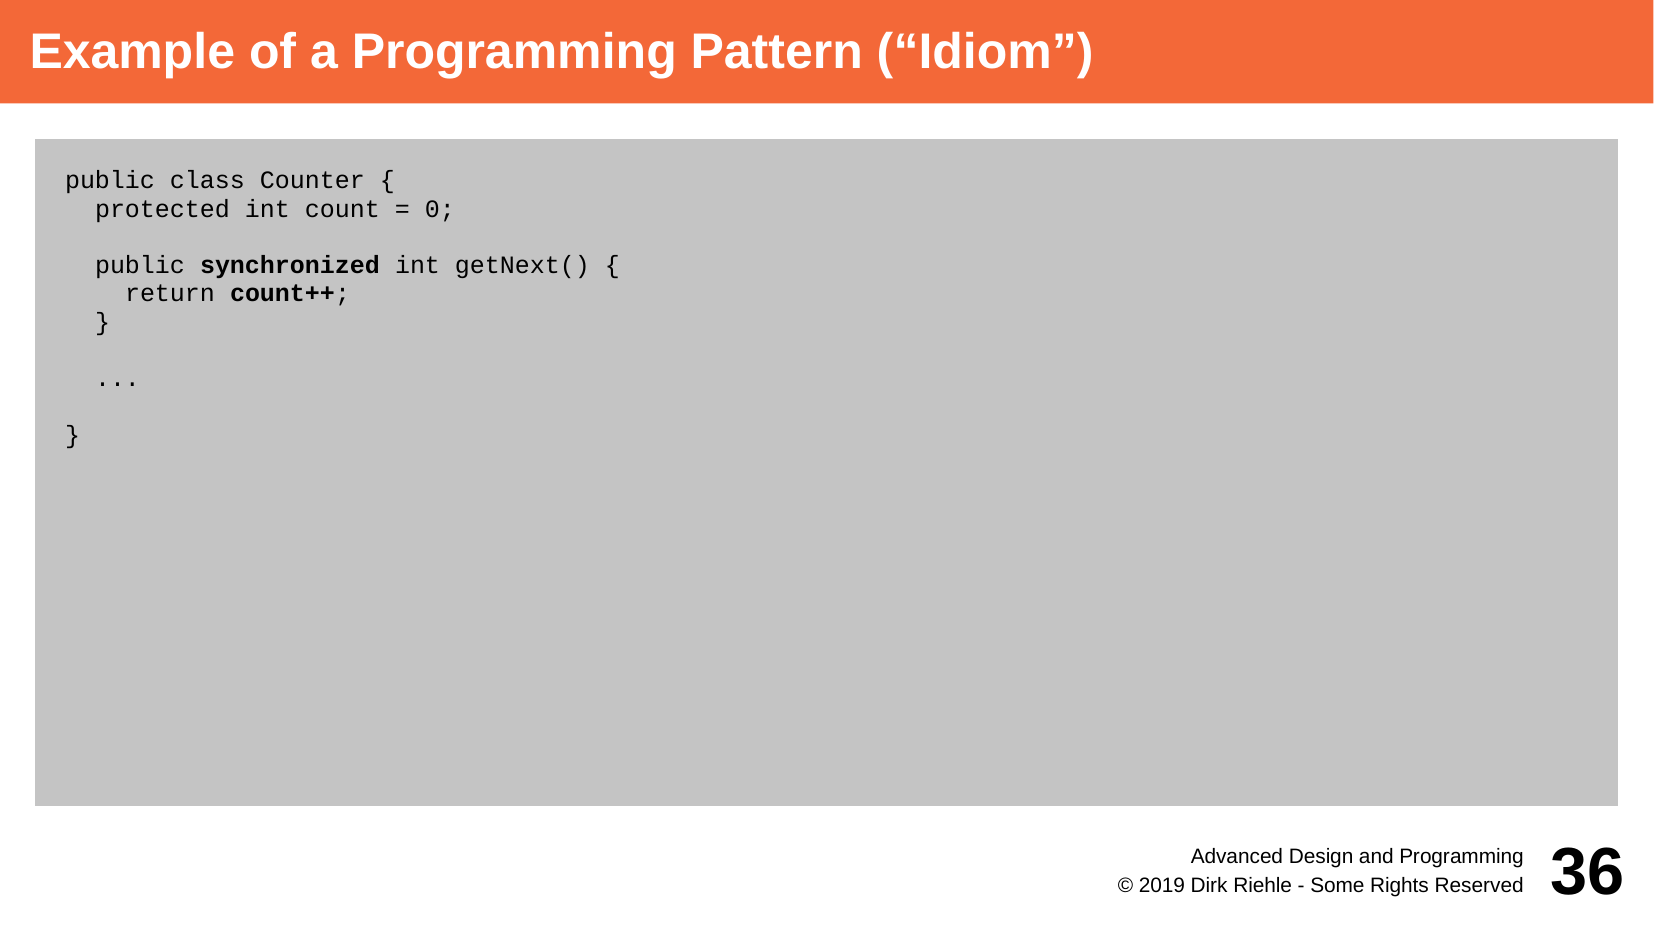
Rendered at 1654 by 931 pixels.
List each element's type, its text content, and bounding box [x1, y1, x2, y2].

list public class Counter { protected int count = 0; public synchronized int getNext() { return count++; } ... } [29, 132, 1625, 813]
title Example of a Programming Pattern (“Idiom”) [0, 0, 1654, 104]
